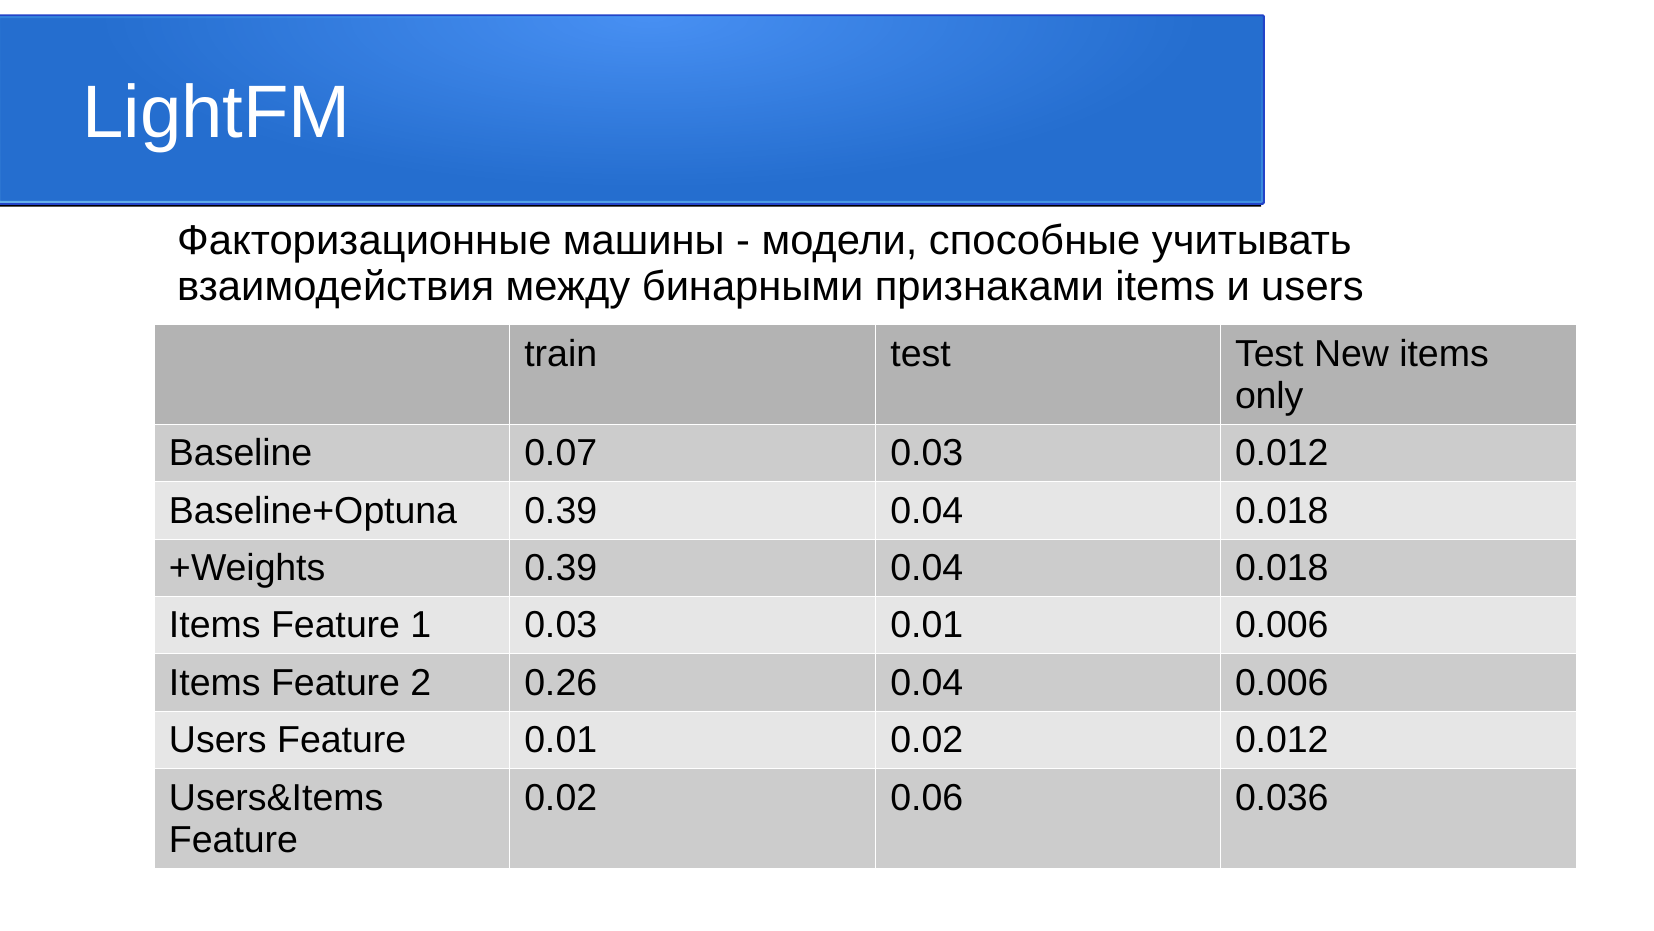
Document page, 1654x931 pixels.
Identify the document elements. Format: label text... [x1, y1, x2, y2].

table_cell 0.02 [876, 712, 1220, 768]
table_cell 0.012 [1221, 712, 1576, 768]
table_cell 0.39 [510, 482, 875, 539]
table_cell 0.03 [510, 597, 875, 653]
table_cell 0.018 [1221, 482, 1576, 539]
table_cell 0.02 [510, 769, 875, 868]
table_cell 0.01 [510, 712, 875, 768]
table_header Test New items only [1221, 325, 1576, 424]
table_cell 0.07 [510, 425, 875, 481]
title LightFM [82, 35, 1235, 189]
list Факторизационные машины - модели, способные учитывать взаимодействия между бинарными признаками items и users [106, 216, 1595, 886]
table_cell 0.04 [876, 540, 1220, 596]
table_cell Baseline+Optuna [155, 482, 509, 539]
table_cell +Weights [155, 540, 509, 596]
table_cell 0.04 [876, 654, 1220, 711]
table_cell 0.39 [510, 540, 875, 596]
table_cell 0.03 [876, 425, 1220, 481]
table_cell Baseline [155, 425, 509, 481]
table_cell 0.01 [876, 597, 1220, 653]
table_header train [510, 325, 875, 424]
table_cell 0.006 [1221, 597, 1576, 653]
table_cell 0.006 [1221, 654, 1576, 711]
table_cell 0.06 [876, 769, 1220, 868]
table_cell Items Feature 2 [155, 654, 509, 711]
table_cell Users Feature [155, 712, 509, 768]
table_cell 0.036 [1221, 769, 1576, 868]
table_header [155, 325, 509, 424]
table_cell Items Feature 1 [155, 597, 509, 653]
table_cell 0.04 [876, 482, 1220, 539]
table_cell 0.012 [1221, 425, 1576, 481]
table_cell 0.018 [1221, 540, 1576, 596]
table_cell 0.26 [510, 654, 875, 711]
table_cell Users&Items Feature [155, 769, 509, 868]
table_header test [876, 325, 1220, 424]
